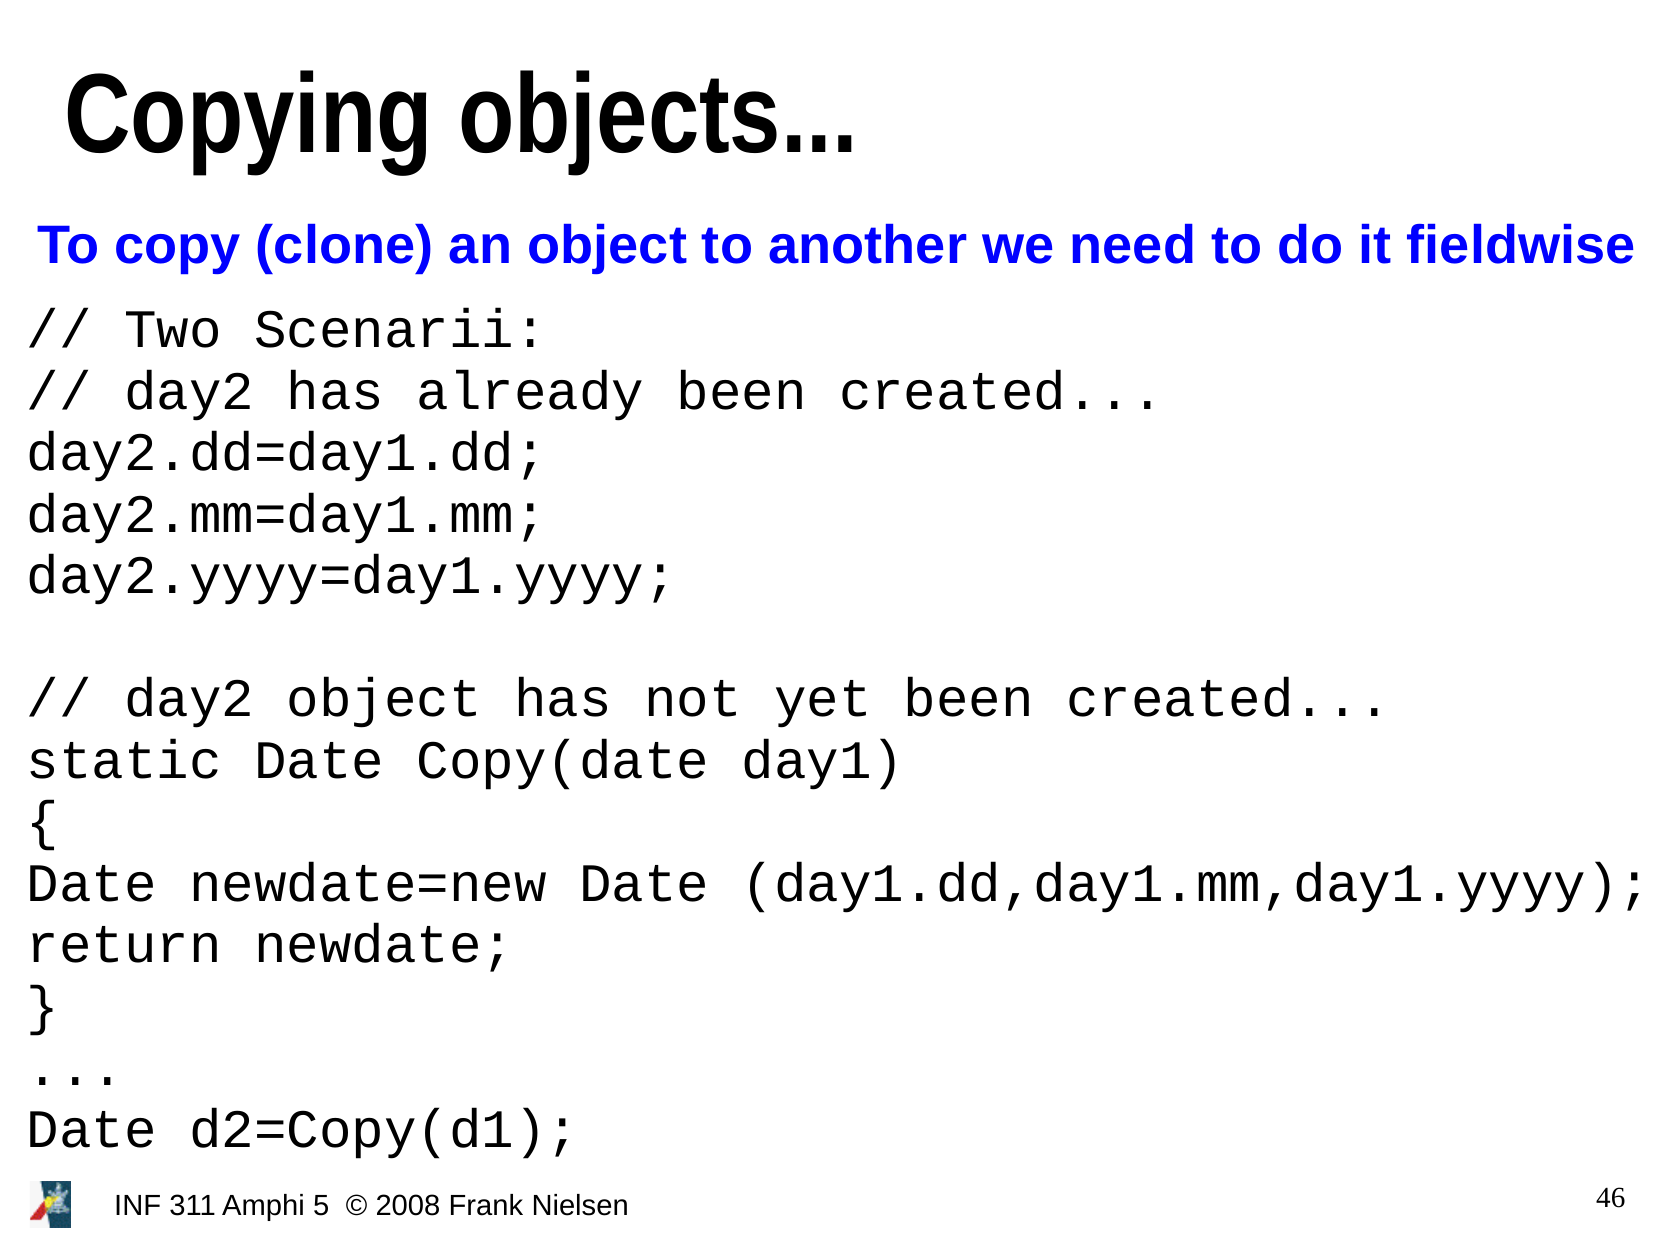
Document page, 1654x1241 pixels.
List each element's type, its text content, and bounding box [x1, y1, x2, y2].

text_box // Two Scenarii: // day2 has already been created... day2.dd=day1.dd; day2.mm=day1.mm; day2.yyyy=day1.yyyy; // day2 object has not yet been created... static Date Copy(date day1) { Date newdate=new Date (day1.dd,day1.mm,day1.yyyy); return newdate; } ... Date d2=Copy(d1); [11, 295, 1654, 1177]
text_box To copy (clone) an object to another we need to do it fieldwise [22, 206, 1654, 284]
text_box Copying objects... [49, 39, 874, 184]
picture [29, 1181, 71, 1228]
